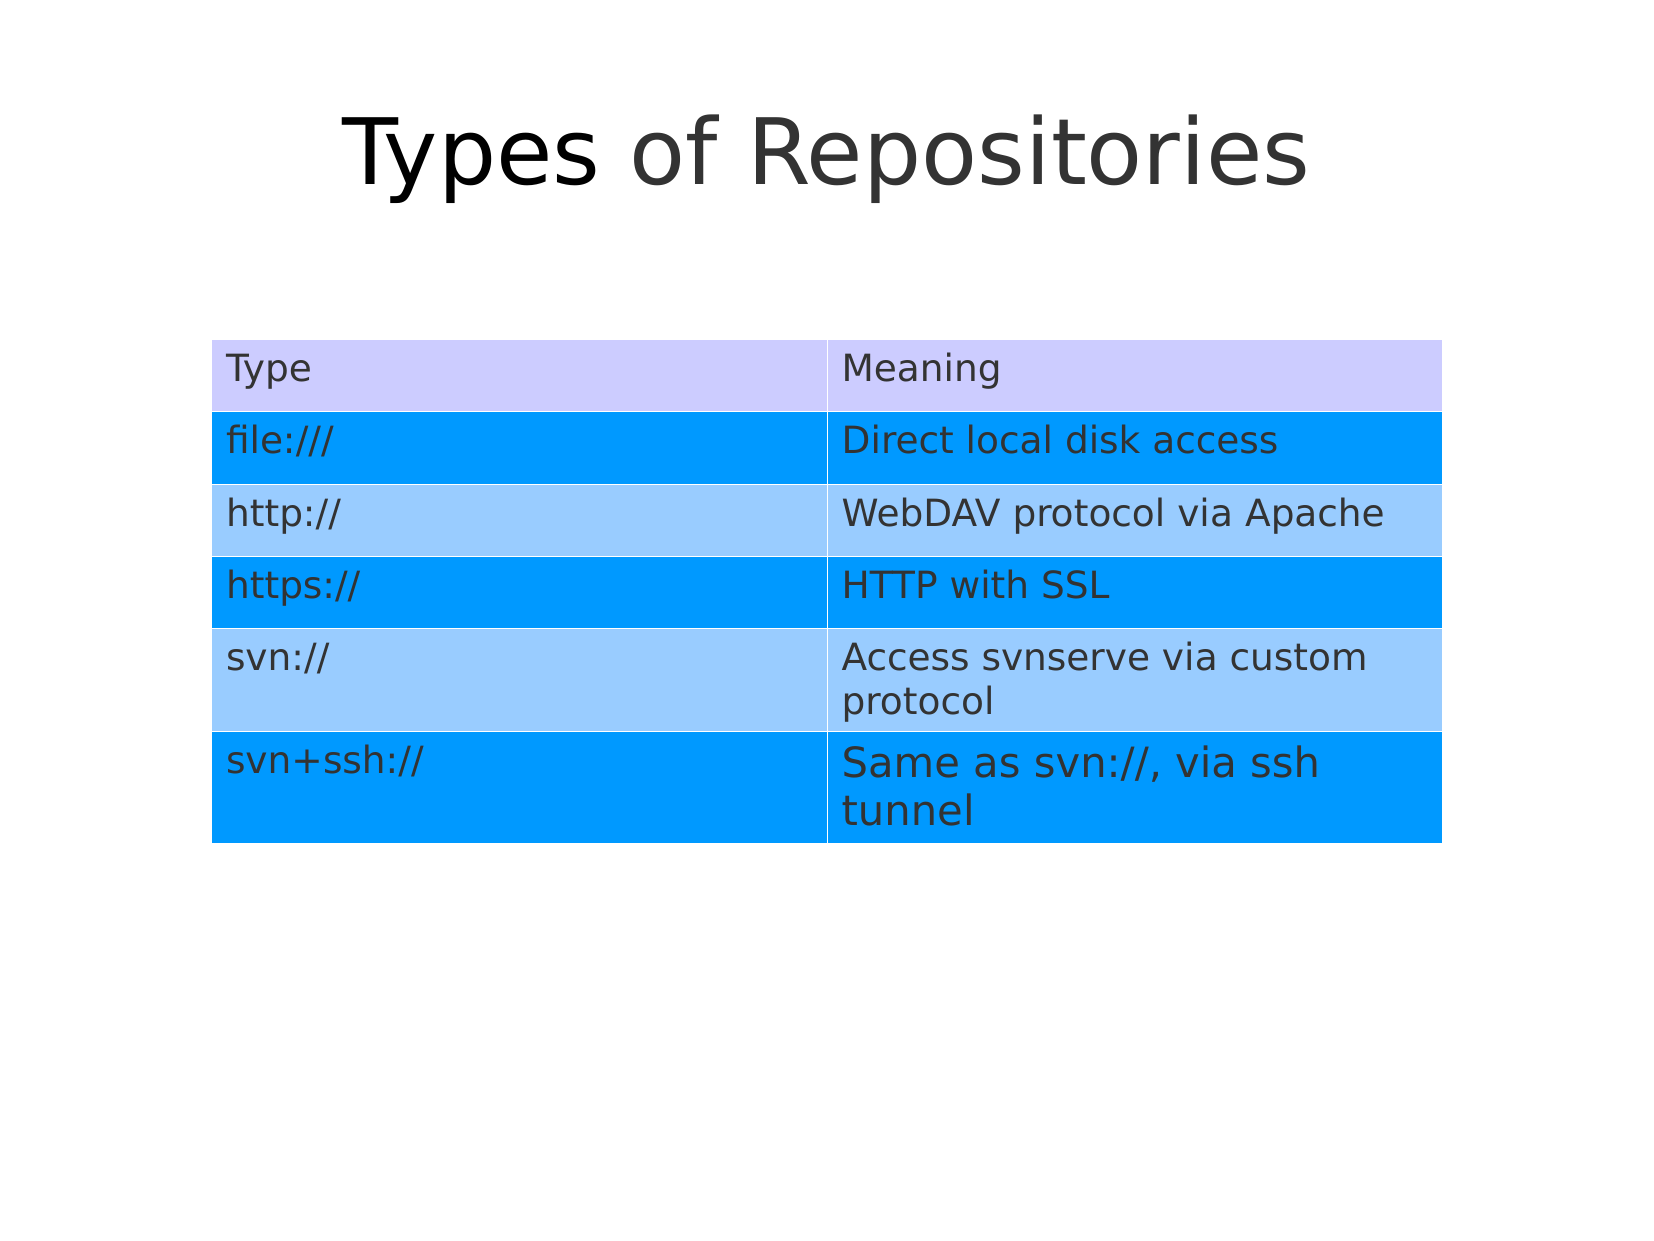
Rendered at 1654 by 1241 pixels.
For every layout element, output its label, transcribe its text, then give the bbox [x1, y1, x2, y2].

table_cell HTTP with SSL [828, 557, 1442, 628]
table_cell Access svnserve via custom protocol [828, 629, 1442, 731]
table_cell WebDAV protocol via Apache [828, 485, 1442, 556]
table_cell file:/// [212, 412, 827, 484]
title Types of Repositories [82, 49, 1571, 257]
table_cell http:// [212, 485, 827, 556]
table_header Type [212, 340, 827, 411]
table_cell Same as svn://, via ssh tunnel [828, 732, 1442, 843]
table_cell svn:// [212, 629, 827, 731]
table_cell Direct local disk access [828, 412, 1442, 484]
table_cell https:// [212, 557, 827, 628]
table_header Meaning [828, 340, 1442, 411]
table_cell svn+ssh:// [212, 732, 827, 843]
